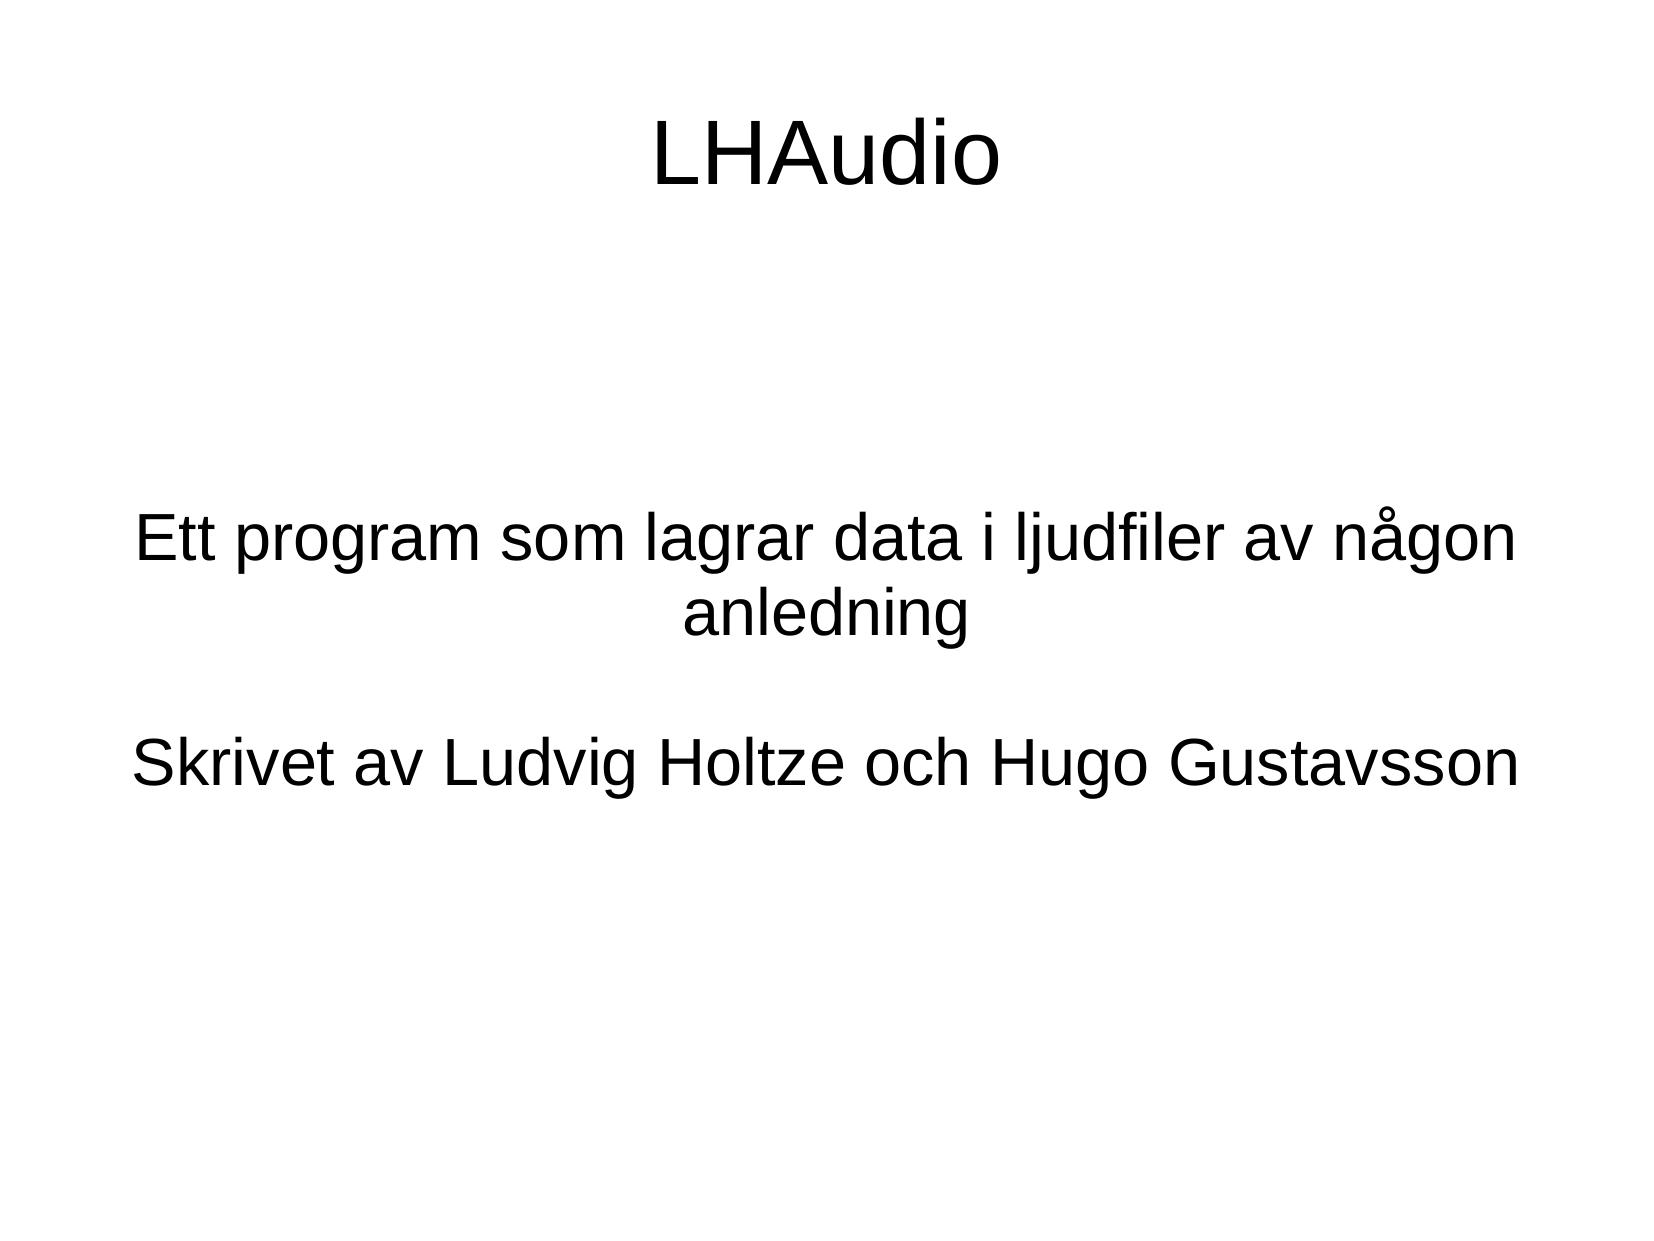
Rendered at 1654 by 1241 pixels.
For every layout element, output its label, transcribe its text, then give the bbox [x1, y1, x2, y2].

subtitle Ett program som lagrar data i ljudfiler av någon anledning Skrivet av Ludvig Holtze och Hugo Gustavsson [82, 290, 1571, 1010]
title LHAudio [82, 49, 1571, 257]
